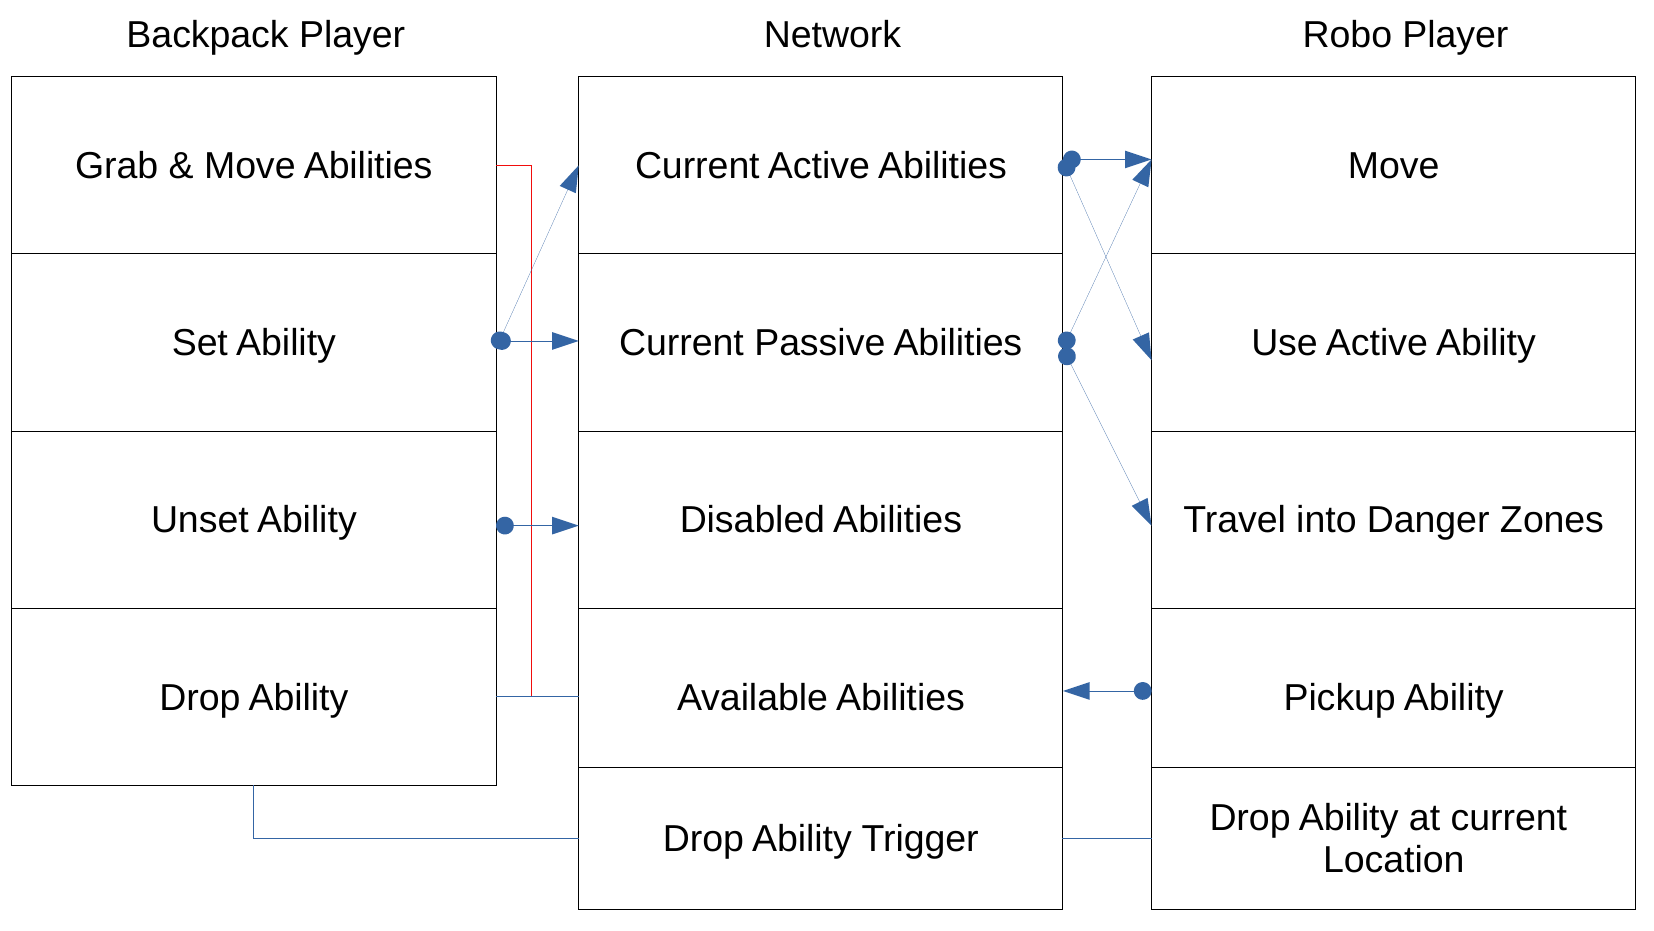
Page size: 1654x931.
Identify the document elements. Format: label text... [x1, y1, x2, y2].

text_box Drop Ability [11, 609, 497, 786]
text_box Pickup Ability [1151, 609, 1636, 767]
text_box Unset Ability [11, 431, 497, 609]
text_box Current Active Abilities [578, 76, 1063, 253]
text_box Grab & Move Abilities [11, 76, 497, 253]
text_box Backpack Player [17, 5, 514, 63]
text_box Robo Player [1157, 5, 1654, 63]
text_box Available Abilities [578, 609, 1063, 767]
text_box Drop Ability Trigger [578, 767, 1063, 910]
text_box Current Passive Abilities [578, 253, 1063, 431]
text_box Set Ability [11, 253, 497, 431]
text_box Network [584, 5, 1081, 63]
text_box Drop Ability at current Location [1151, 767, 1636, 910]
text_box Move [1151, 76, 1636, 253]
text_box Disabled Abilities [578, 431, 1063, 609]
text_box Use Active Ability [1151, 253, 1636, 431]
text_box Travel into Danger Zones [1151, 431, 1636, 609]
